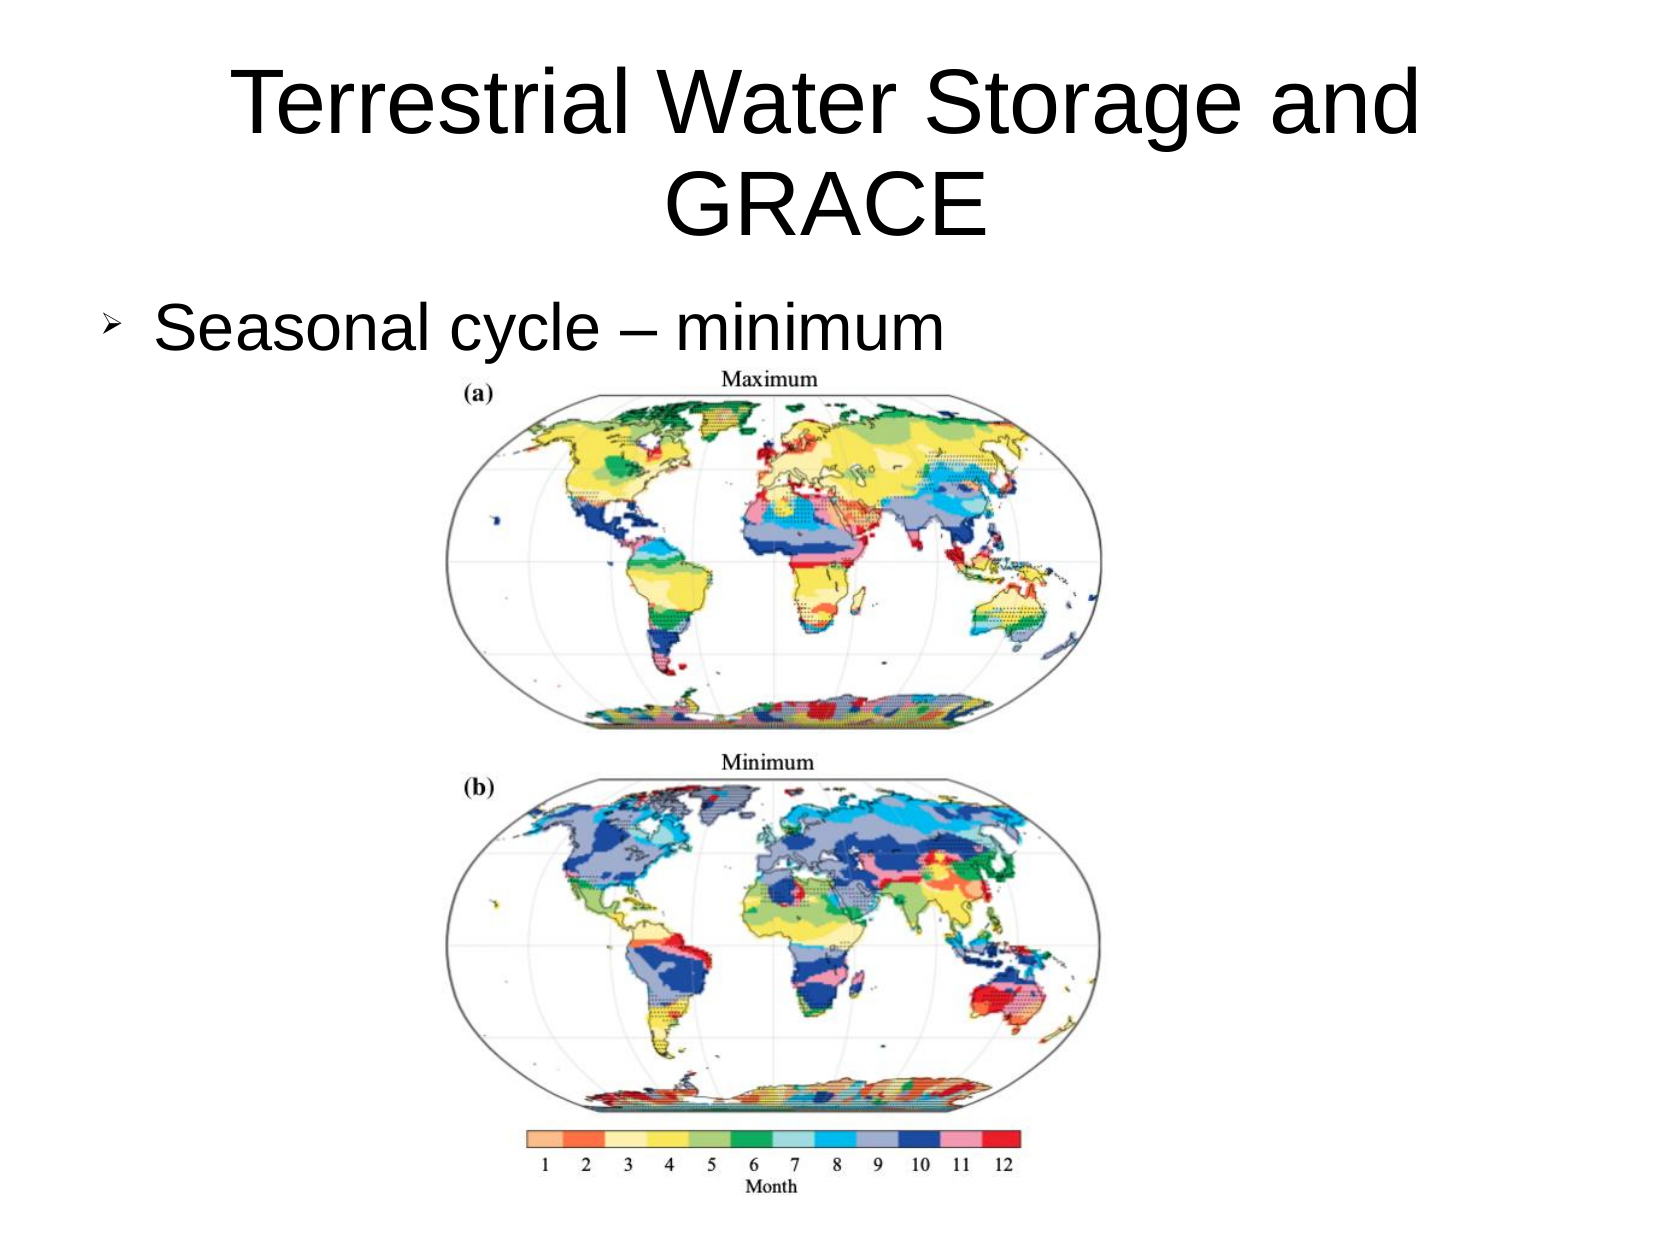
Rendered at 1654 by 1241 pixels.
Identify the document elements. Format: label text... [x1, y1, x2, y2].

picture [437, 366, 1111, 1206]
title Terrestrial Water Storage and GRACE [82, 49, 1571, 257]
list Seasonal cycle – minimum [82, 290, 1571, 1010]
